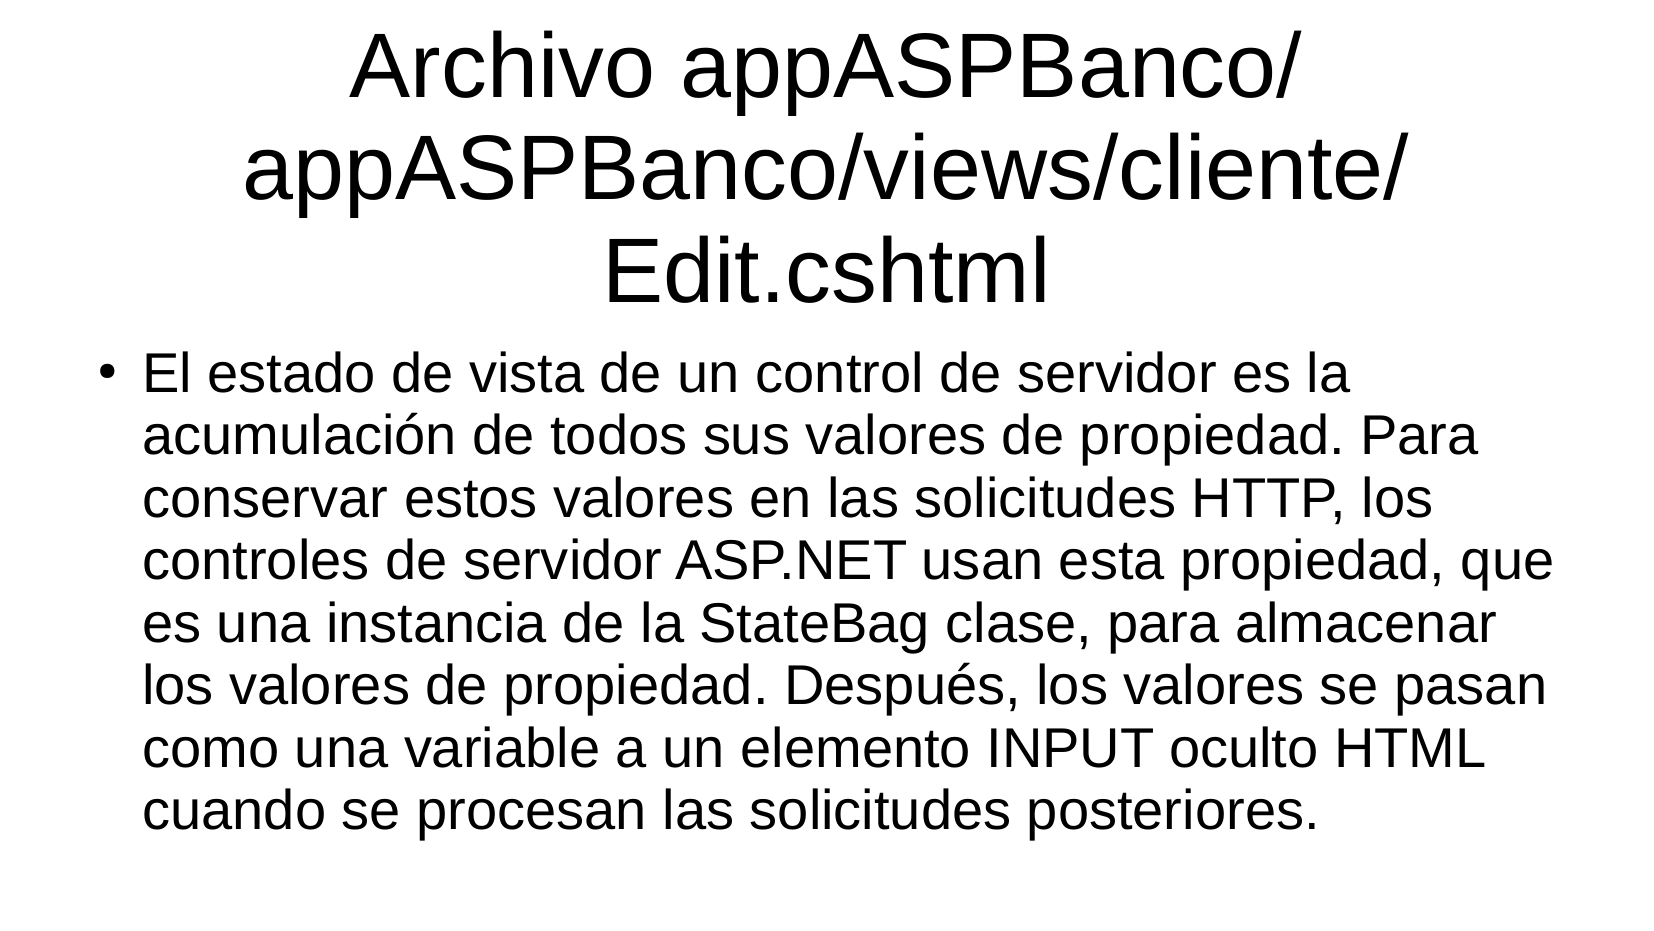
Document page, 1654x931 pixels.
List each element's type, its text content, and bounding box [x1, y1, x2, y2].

list El estado de vista de un control de servidor es la acumulación de todos sus valores de propiedad. Para conservar estos valores en las solicitudes HTTP, los controles de servidor ASP.NET usan esta propiedad, que es una instancia de la StateBag clase, para almacenar los valores de propiedad. Después, los valores se pasan como una variable a un elemento INPUT oculto HTML cuando se procesan las solicitudes posteriores. [82, 341, 1571, 882]
title Archivo appASPBanco/ appASPBanco/views/cliente/ Edit.cshtml [82, 14, 1571, 322]
